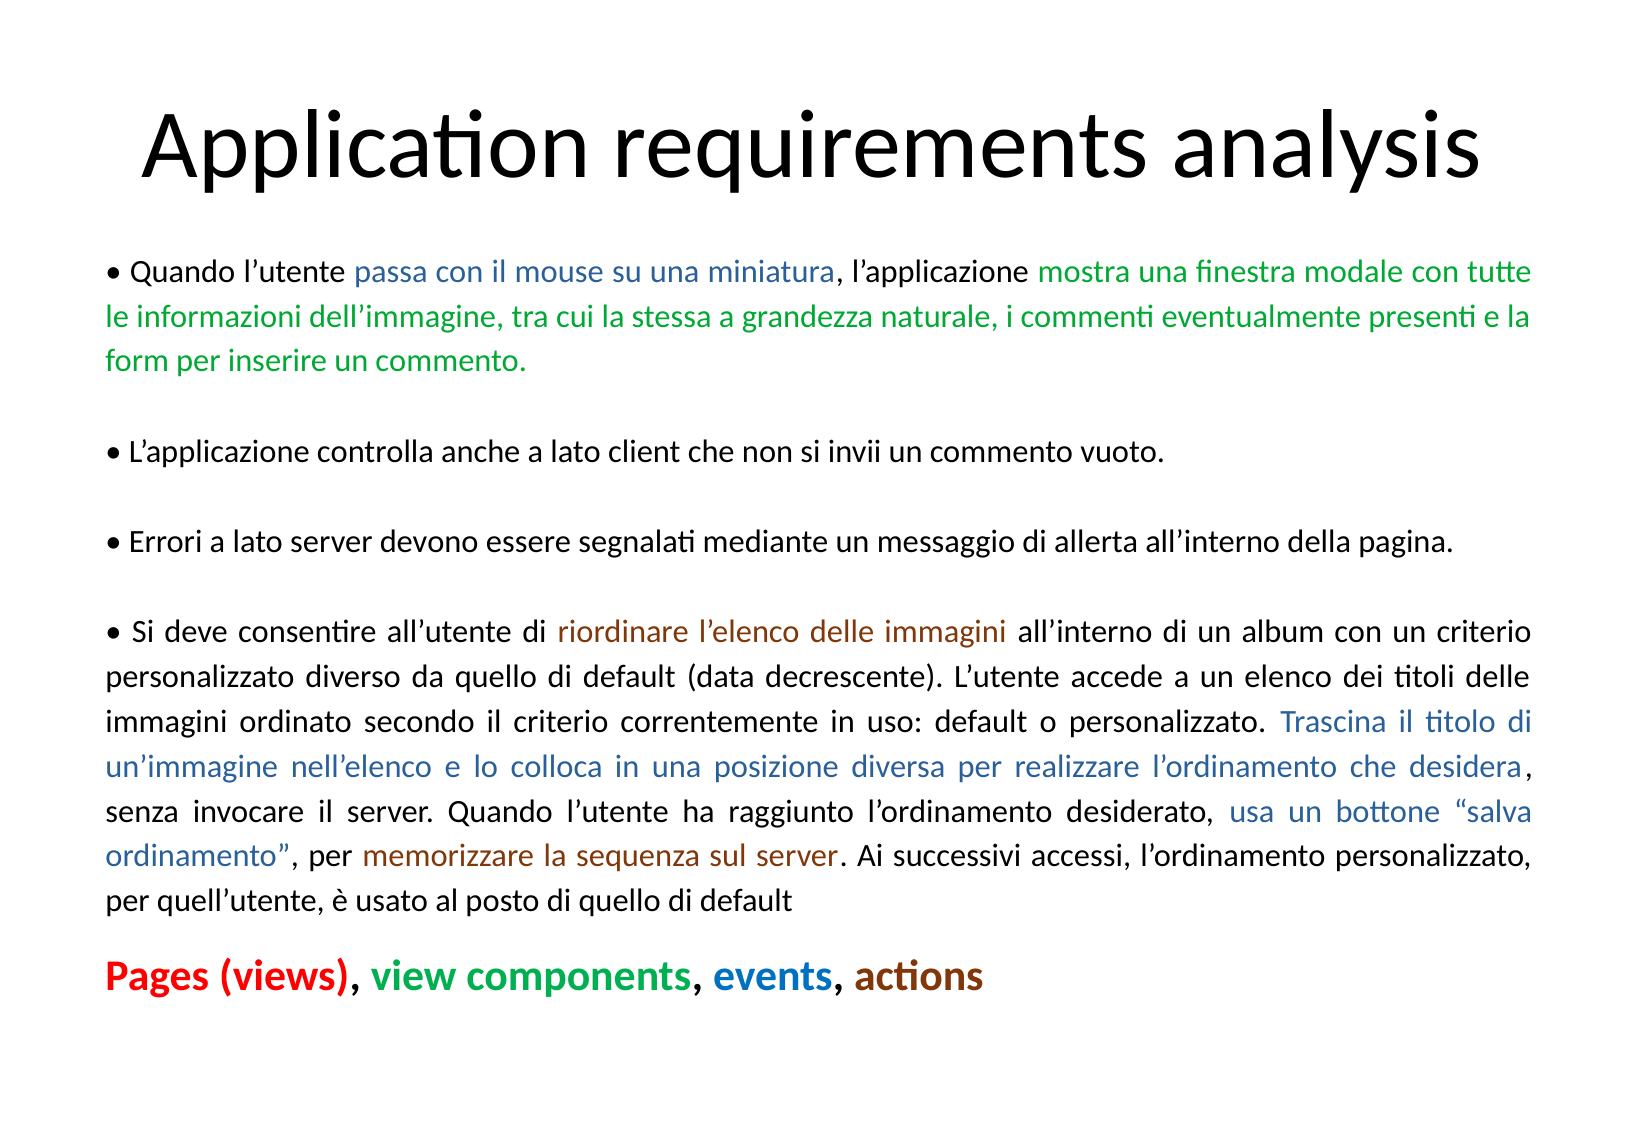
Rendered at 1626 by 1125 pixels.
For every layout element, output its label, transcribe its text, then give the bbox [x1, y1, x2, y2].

title Application requirements analysis [81, 45, 1544, 233]
list • Quando l’utente passa con il mouse su una miniatura, l’applicazione mostra una finestra modale con tutte le informazioni dell’immagine, tra cui la stessa a grandezza naturale, i commenti eventualmente presenti e la form per inserire un commento. • L’applicazione controlla anche a lato client che non si invii un commento vuoto. • Errori a lato server devono essere segnalati mediante un messaggio di allerta all’interno della pagina. • Si deve consentire all’utente di riordinare l’elenco delle immagini all’interno di un album con un criterio personalizzato diverso da quello di default (data decrescente). L’utente accede a un elenco dei titoli delle immagini ordinato secondo il criterio correntemente in uso: default o personalizzato. Trascina il titolo di un’immagine nell’elenco e lo colloca in una posizione diversa per realizzare l’ordinamento che desidera, senza invocare il server. Quando l’utente ha raggiunto l’ordinamento desiderato, usa un bottone “salva ordinamento”, per memorizzare la sequenza sul server. Ai successivi accessi, l’ordinamento personalizzato, per quell’utente, è usato al posto di quello di default Pages (views), view components, events, actions [87, 235, 1551, 1092]
